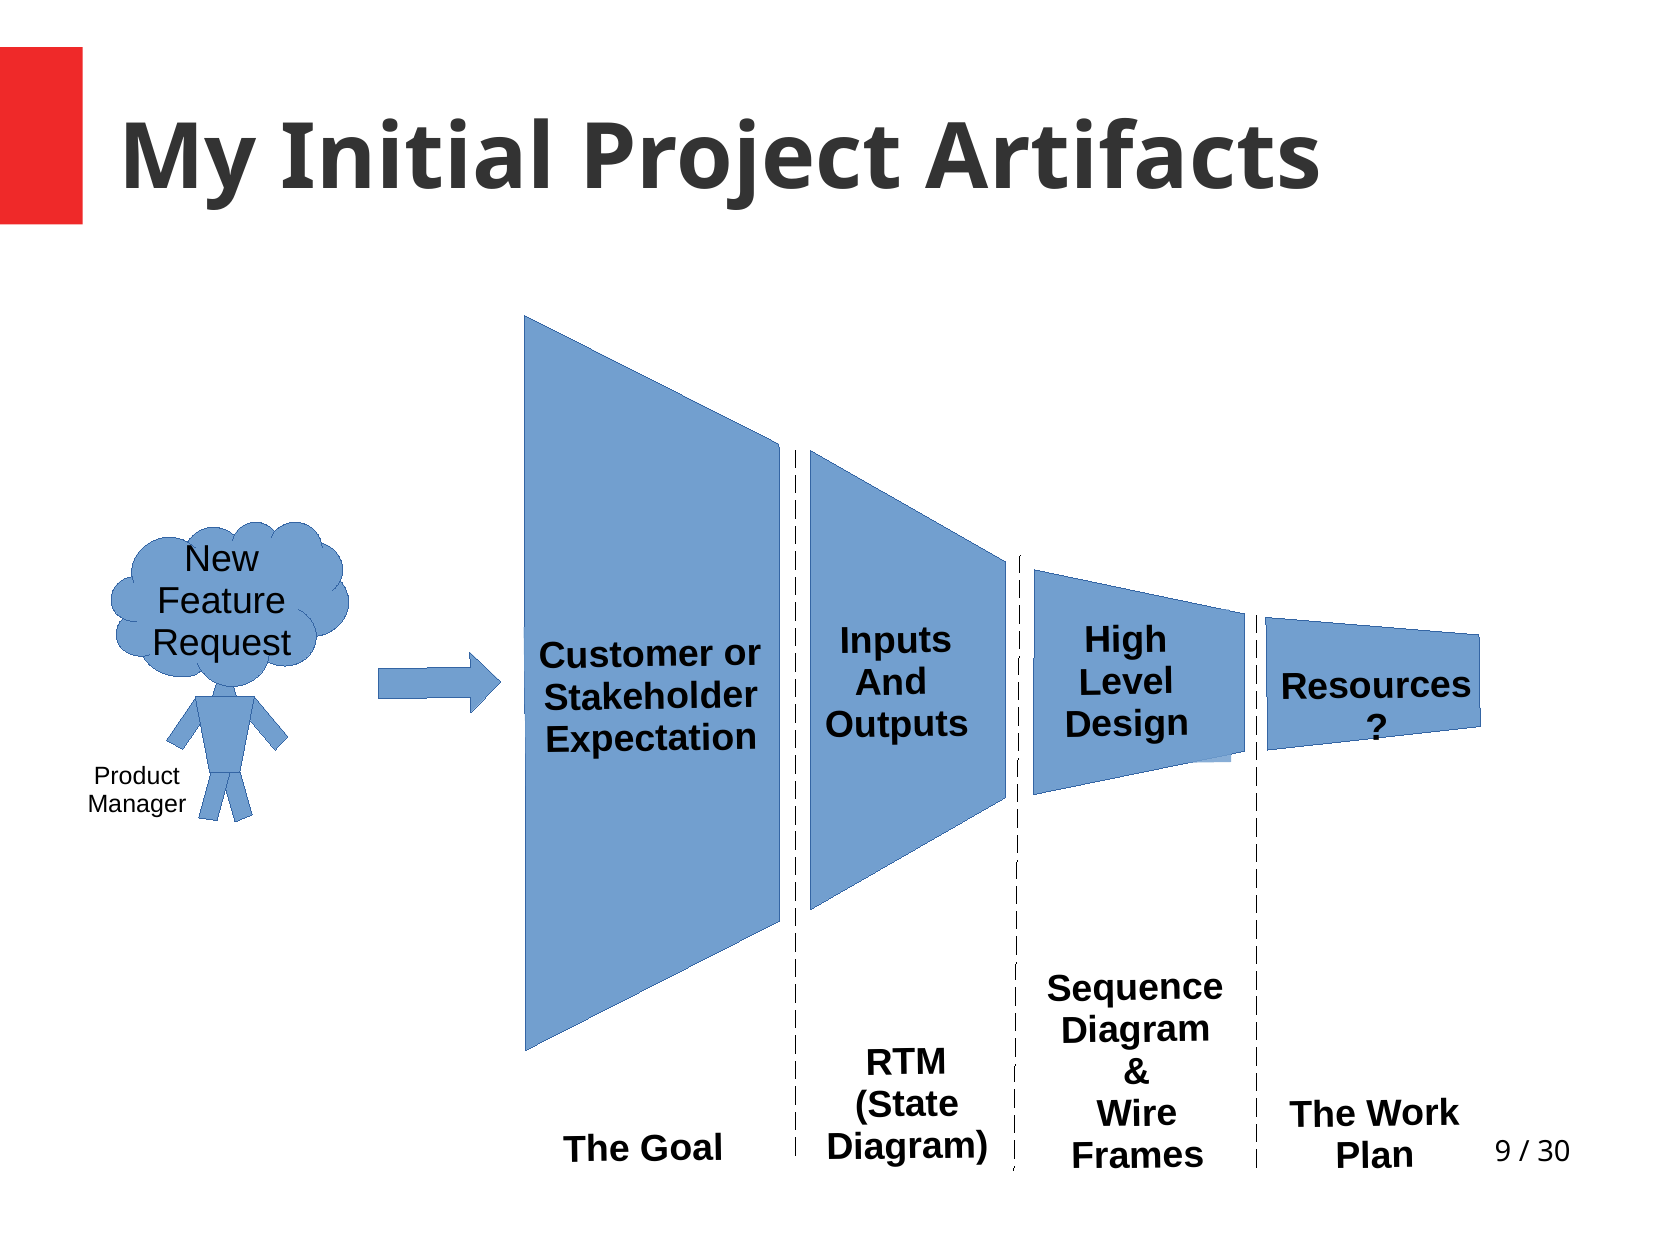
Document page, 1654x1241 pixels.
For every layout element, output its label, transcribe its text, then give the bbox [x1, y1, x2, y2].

text_box The Work Plan [1274, 1082, 1501, 1186]
text_box Resources? [1265, 654, 1501, 758]
text_box [166, 684, 288, 822]
text_box [524, 315, 780, 1051]
text_box [810, 769, 1006, 910]
text_box Customer or Stakeholder Expectation [523, 623, 779, 811]
text_box [1033, 569, 1222, 795]
text_box New Feature Request [111, 522, 349, 687]
text_box Sequence Diagram & Wire Frames [1031, 957, 1246, 1186]
text_box [1265, 617, 1480, 658]
text_box Inputs And Outputs [808, 609, 1022, 796]
text_box [810, 450, 1006, 612]
text_box The Goal [547, 1117, 758, 1186]
text_box High Level Design [1048, 609, 1232, 765]
text_box Product Manager [72, 754, 202, 826]
text_box [378, 652, 501, 713]
text_box [1229, 610, 1245, 754]
title My Initial Project Artifacts [118, 45, 1571, 260]
text_box RTM (State Diagram) [810, 1031, 1023, 1186]
